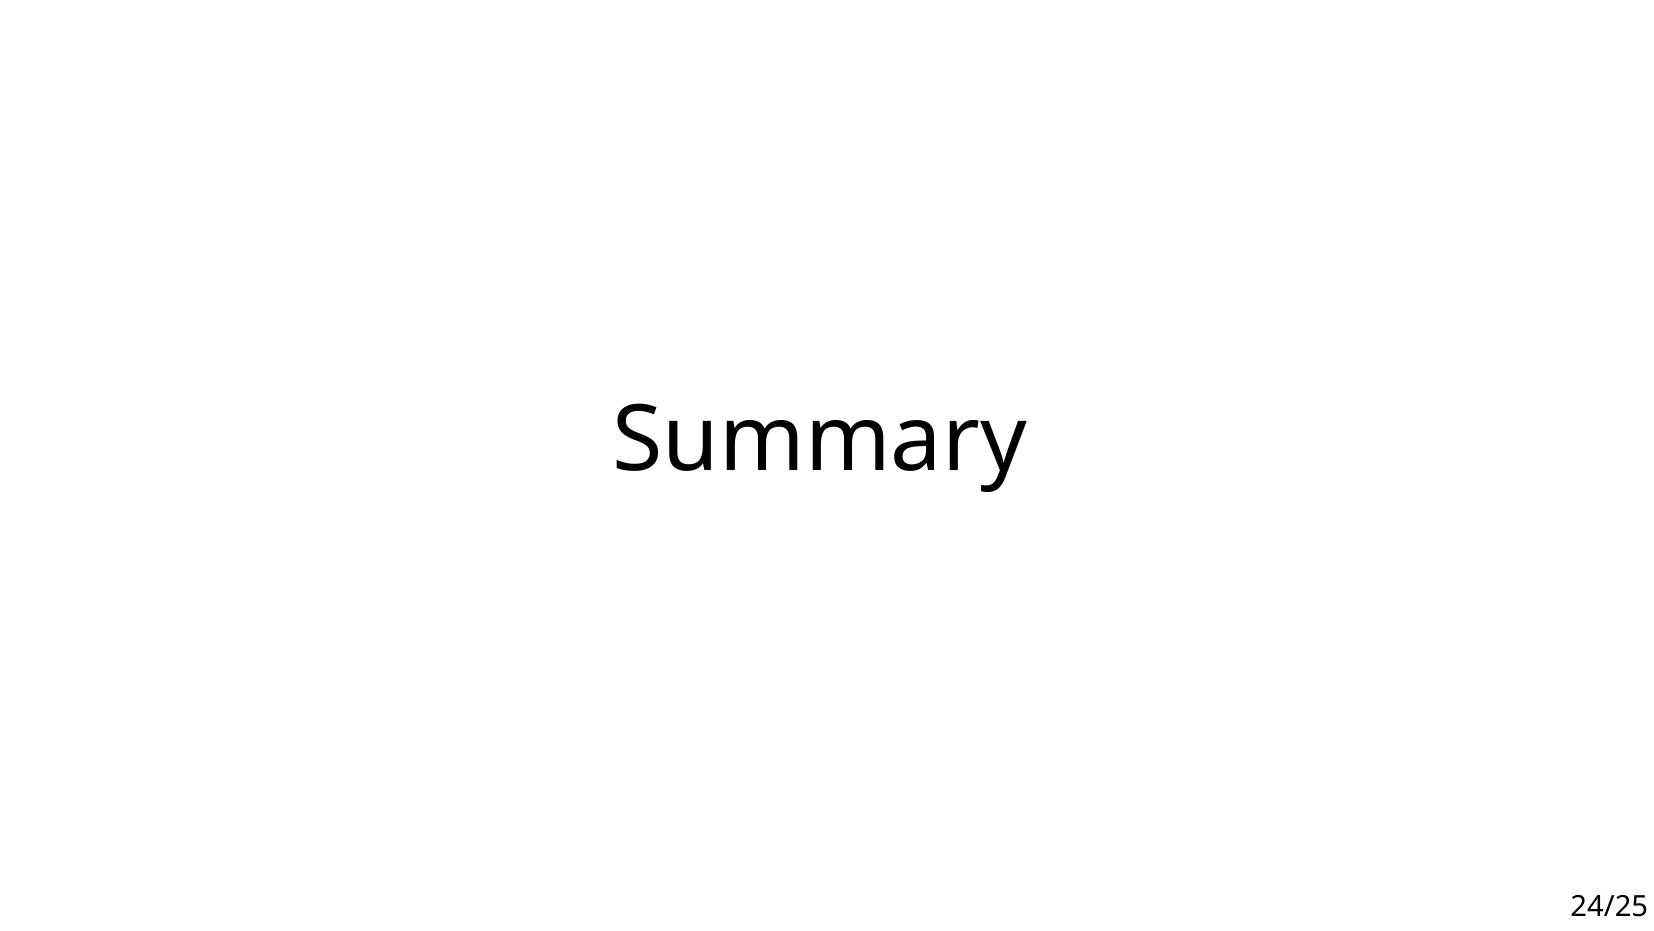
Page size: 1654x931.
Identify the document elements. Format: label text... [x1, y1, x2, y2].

title Summary [75, 356, 1565, 513]
